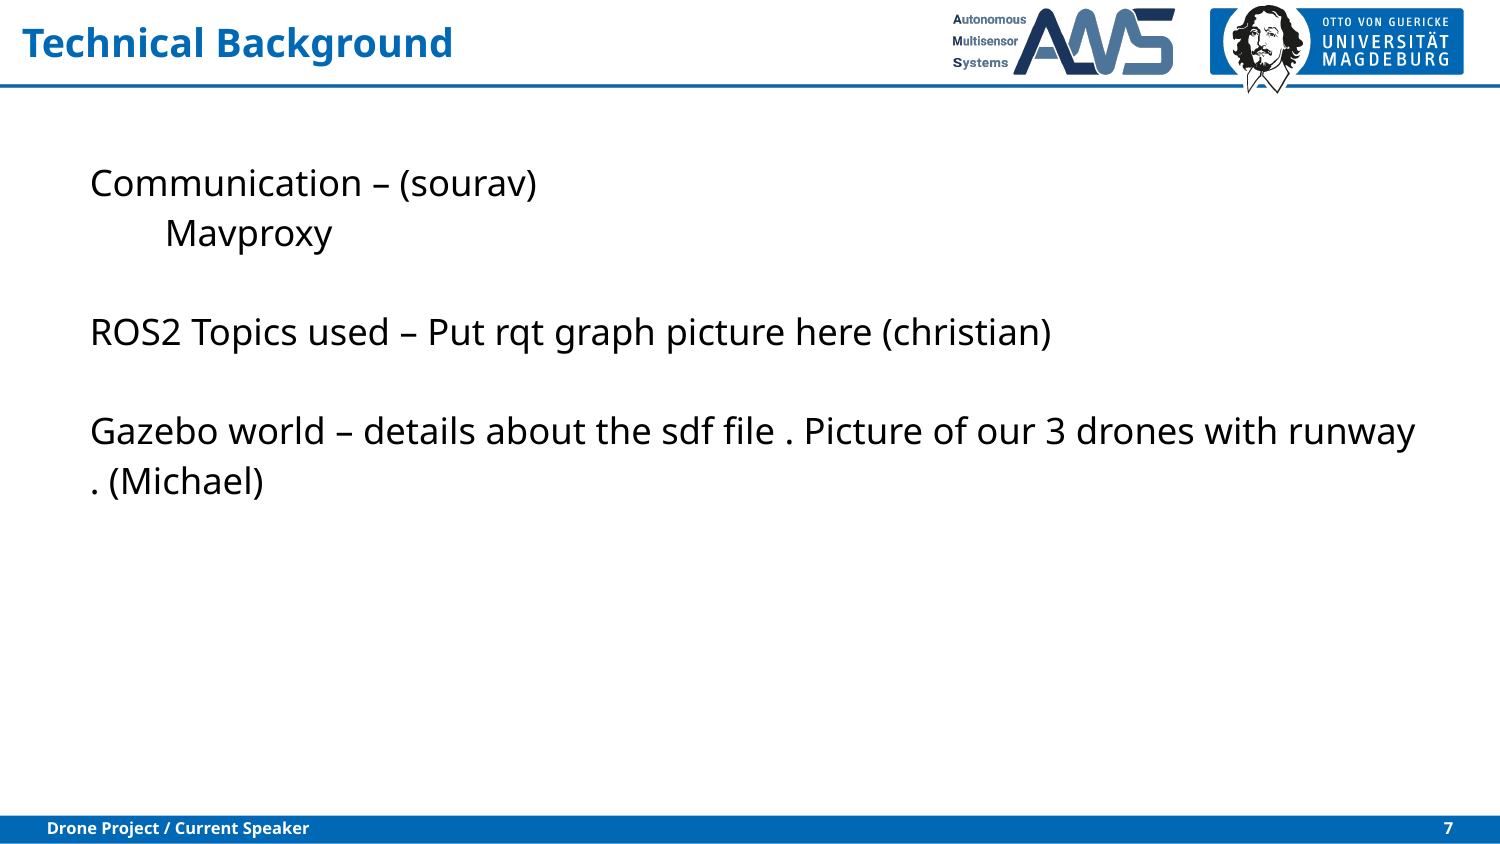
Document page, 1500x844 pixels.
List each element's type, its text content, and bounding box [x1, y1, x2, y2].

picture [0, 0, 1500, 103]
title Technical Background [0, 0, 943, 86]
text_box Communication – (sourav) Mavproxy ROS2 Topics used – Put rqt graph picture here (christian) Gazebo world – details about the sdf file . Picture of our 3 drones with runway . (Michael) [75, 150, 1434, 812]
